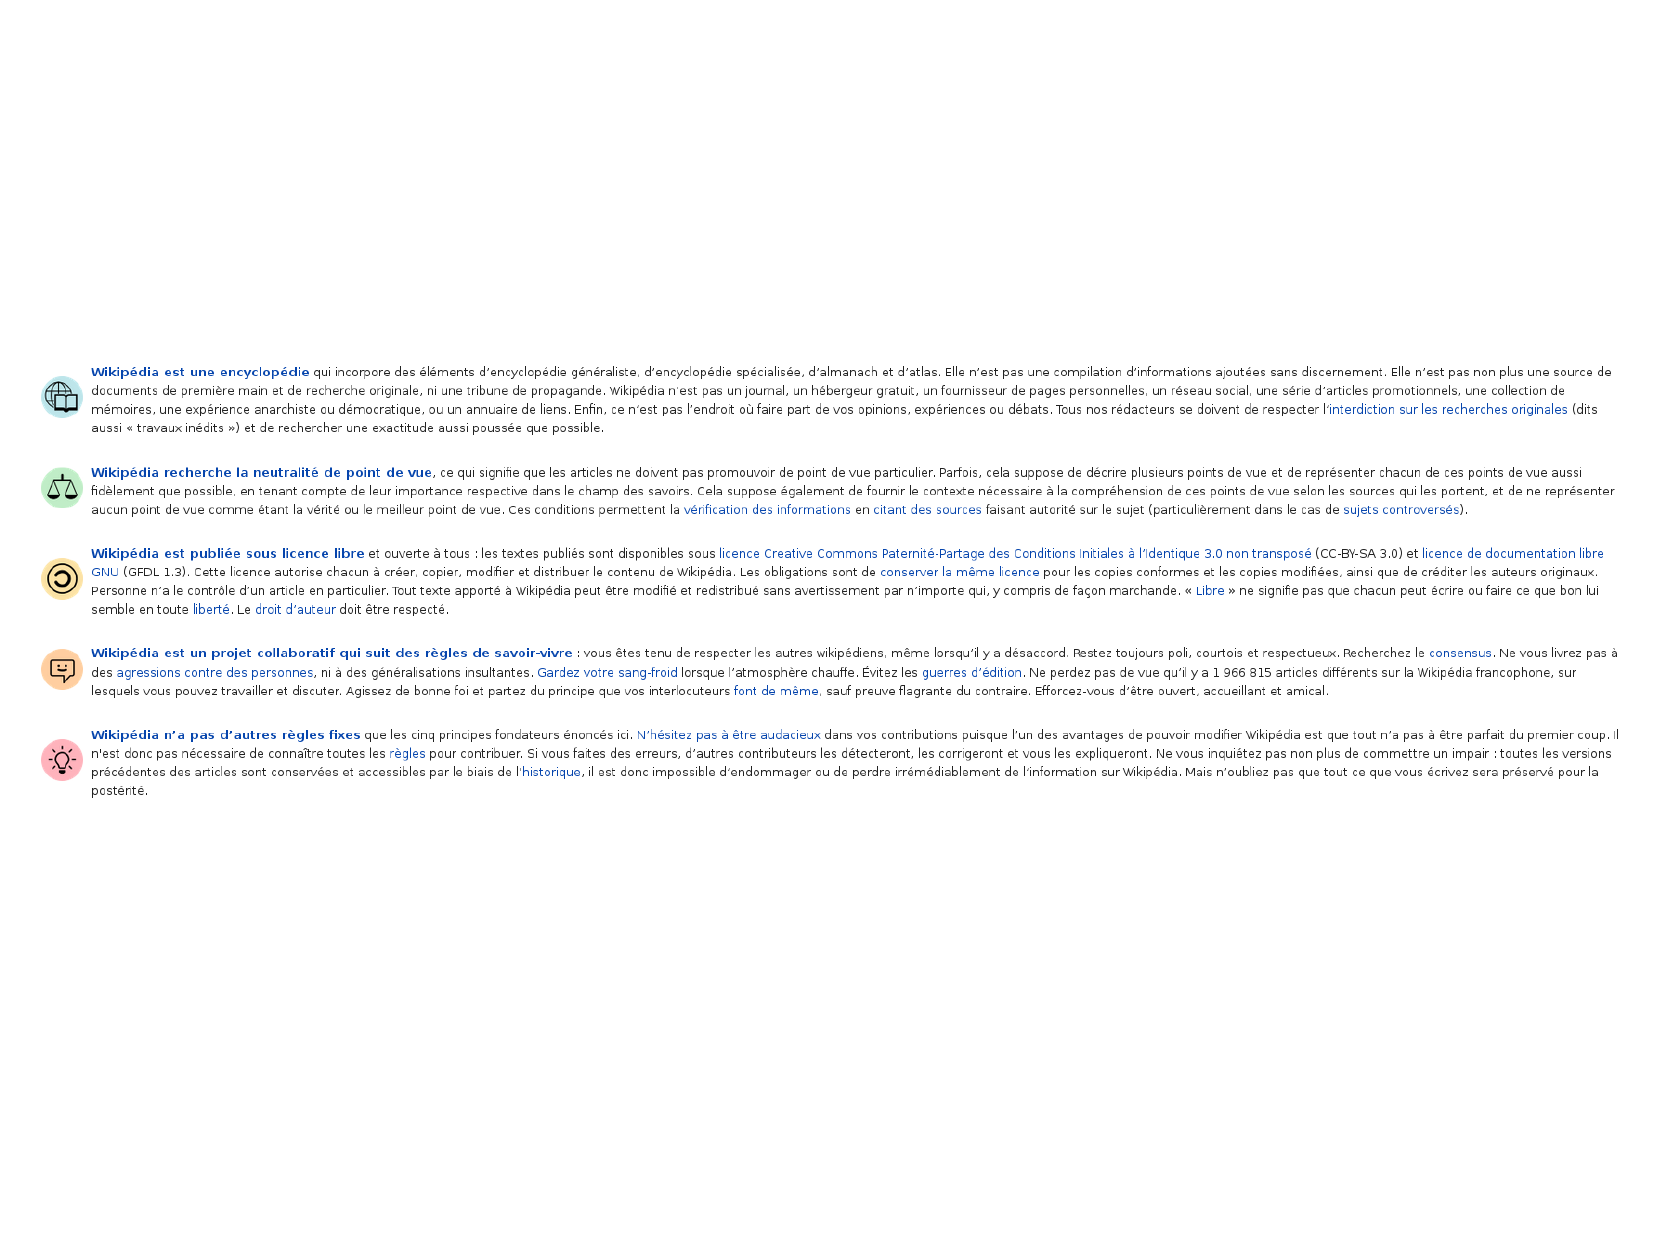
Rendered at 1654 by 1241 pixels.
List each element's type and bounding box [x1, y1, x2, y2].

picture [0, 295, 1654, 880]
